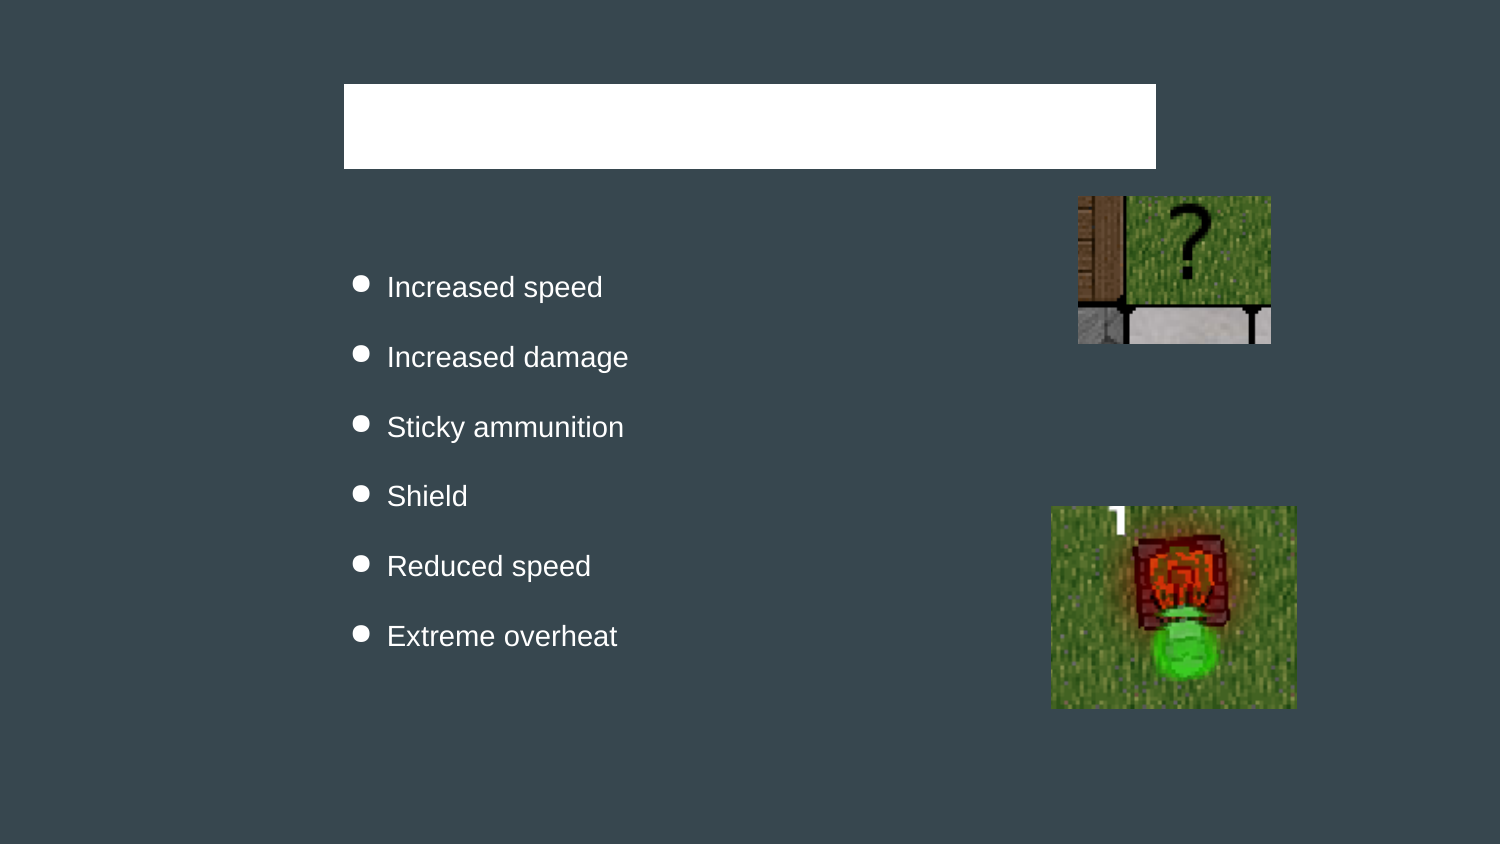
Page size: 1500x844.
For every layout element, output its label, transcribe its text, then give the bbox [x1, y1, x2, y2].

picture [1078, 196, 1271, 344]
text_box Increased speed Increased damage Sticky ammunition Shield Reduced speed Extreme overheat [296, 148, 949, 540]
picture [1051, 506, 1297, 709]
title Powerups and Powerdowns [51, 73, 1449, 168]
